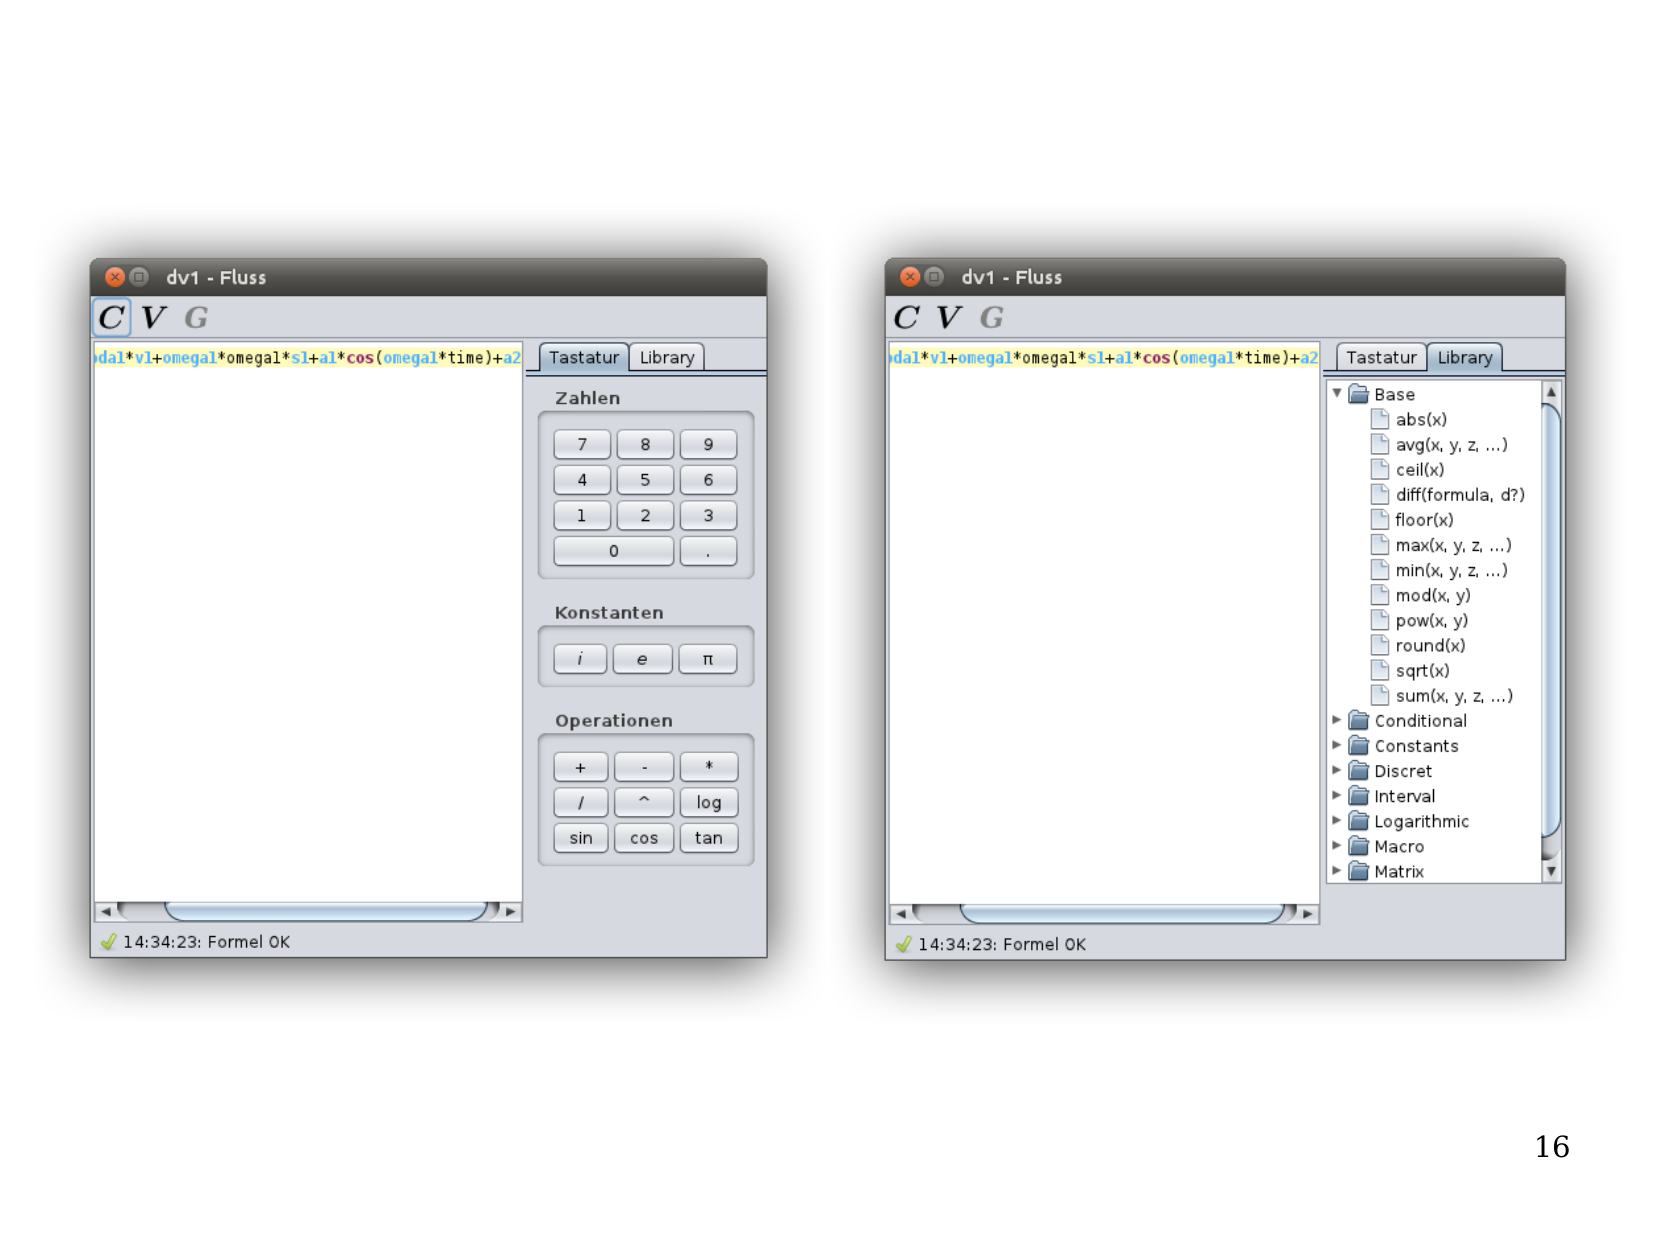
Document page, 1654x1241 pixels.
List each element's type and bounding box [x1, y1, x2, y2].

picture [20, 195, 1654, 1044]
